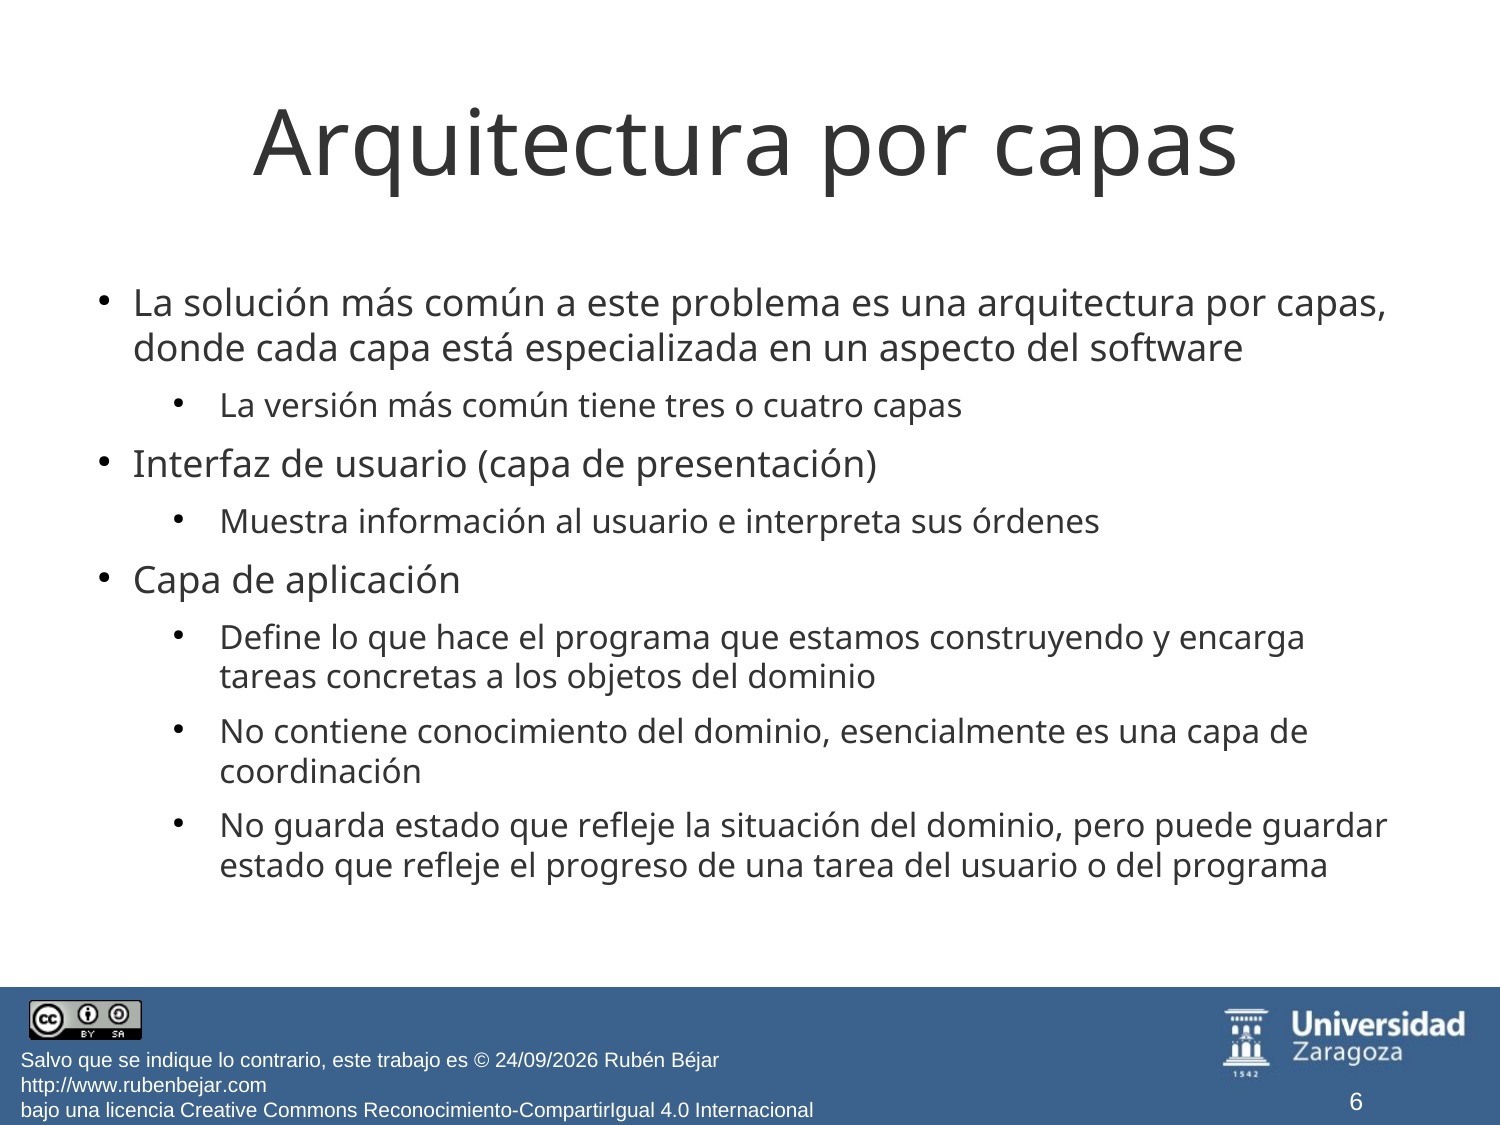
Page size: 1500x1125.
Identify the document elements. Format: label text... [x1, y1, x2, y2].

title Arquitectura por capas [74, 21, 1420, 257]
picture [0, 987, 1500, 1125]
list La solución más común a este problema es una arquitectura por capas, donde cada capa está especializada en un aspecto del software La versión más común tiene tres o cuatro capas Interfaz de usuario (capa de presentación) Muestra información al usuario e interpreta sus órdenes Capa de aplicación Define lo que hace el programa que estamos construyendo y encarga tareas concretas a los objetos del dominio No contiene conocimiento del dominio, esencialmente es una capa de coordinación No guarda estado que refleje la situación del dominio, pero puede guardar estado que refleje el progreso de una tarea del usuario o del programa [82, 271, 1418, 969]
